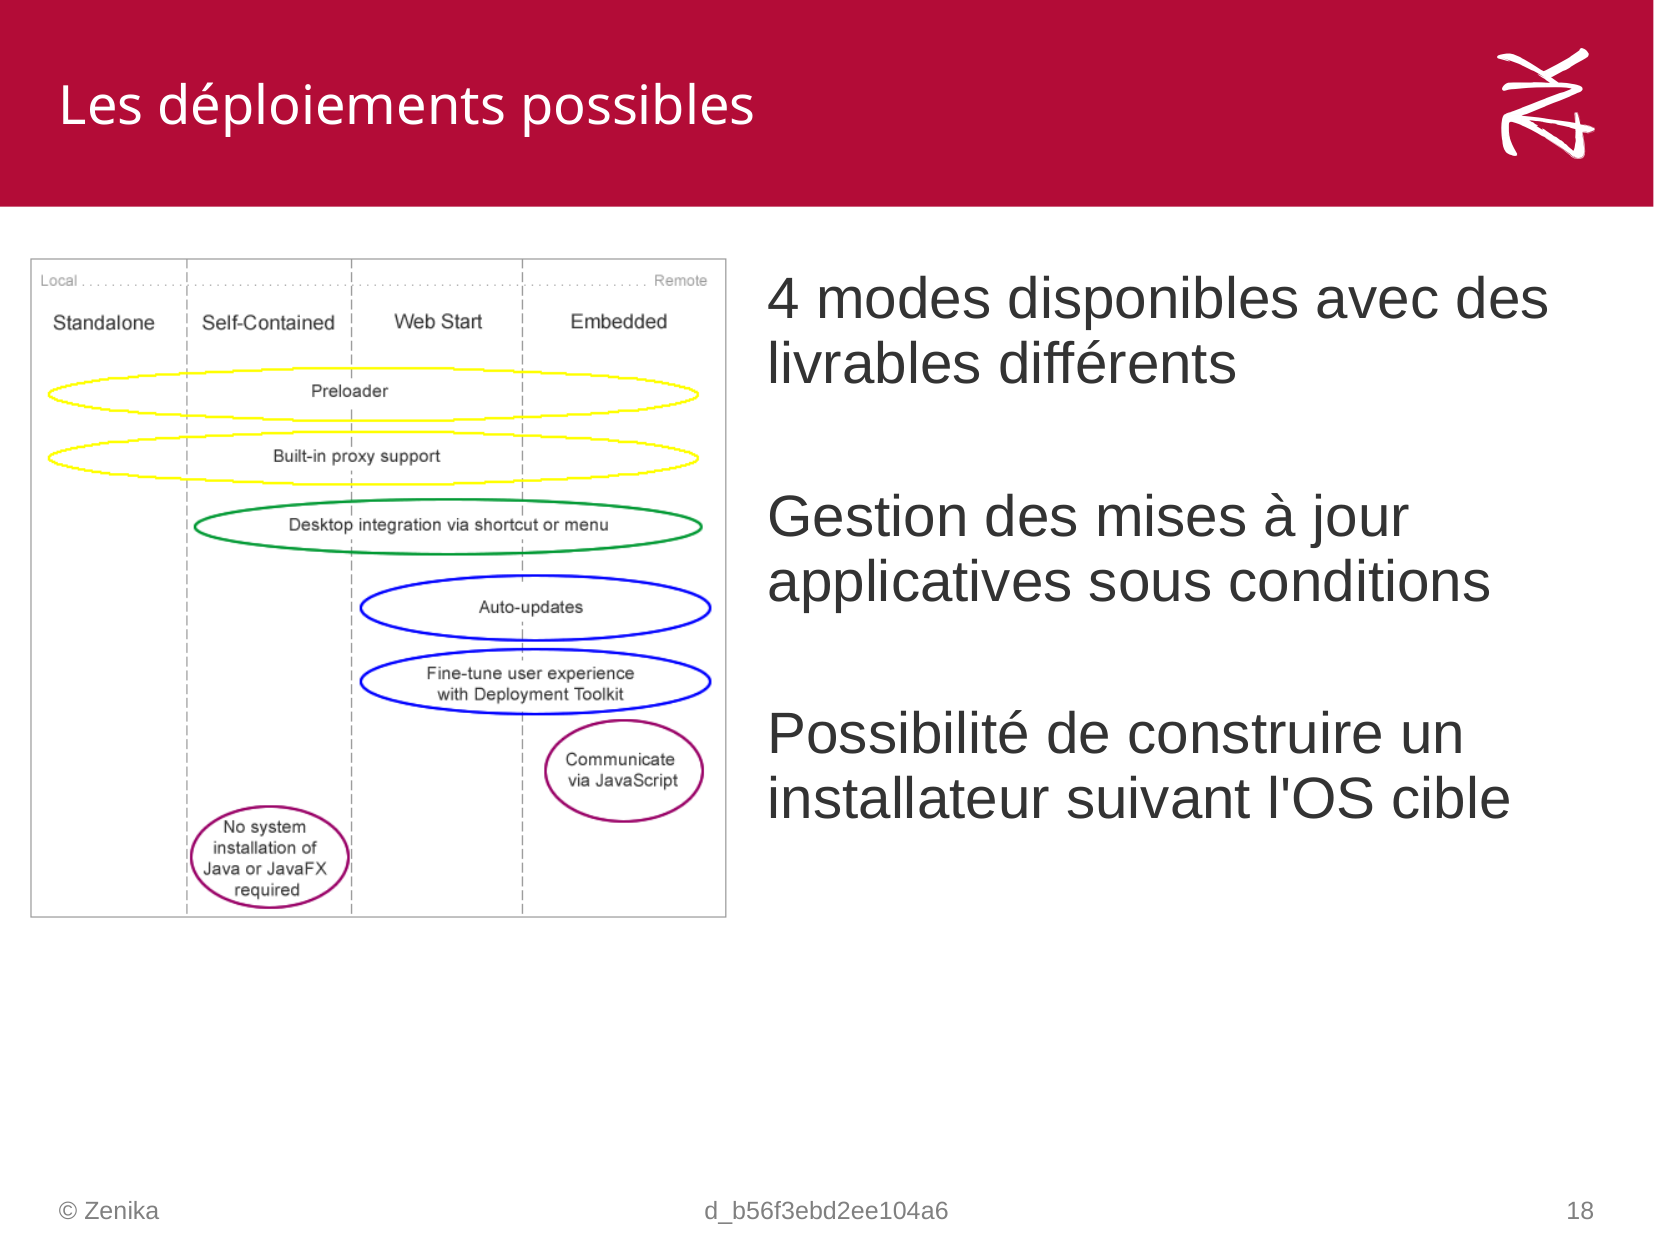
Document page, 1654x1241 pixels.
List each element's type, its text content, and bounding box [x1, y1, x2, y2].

picture [23, 251, 734, 934]
list 4 modes disponibles avec des livrables différents Gestion des mises à jour applicatives sous conditions Possibilité de construire un installateur suivant l'OS cible [767, 265, 1595, 986]
title Les déploiements possibles [59, 29, 1595, 178]
